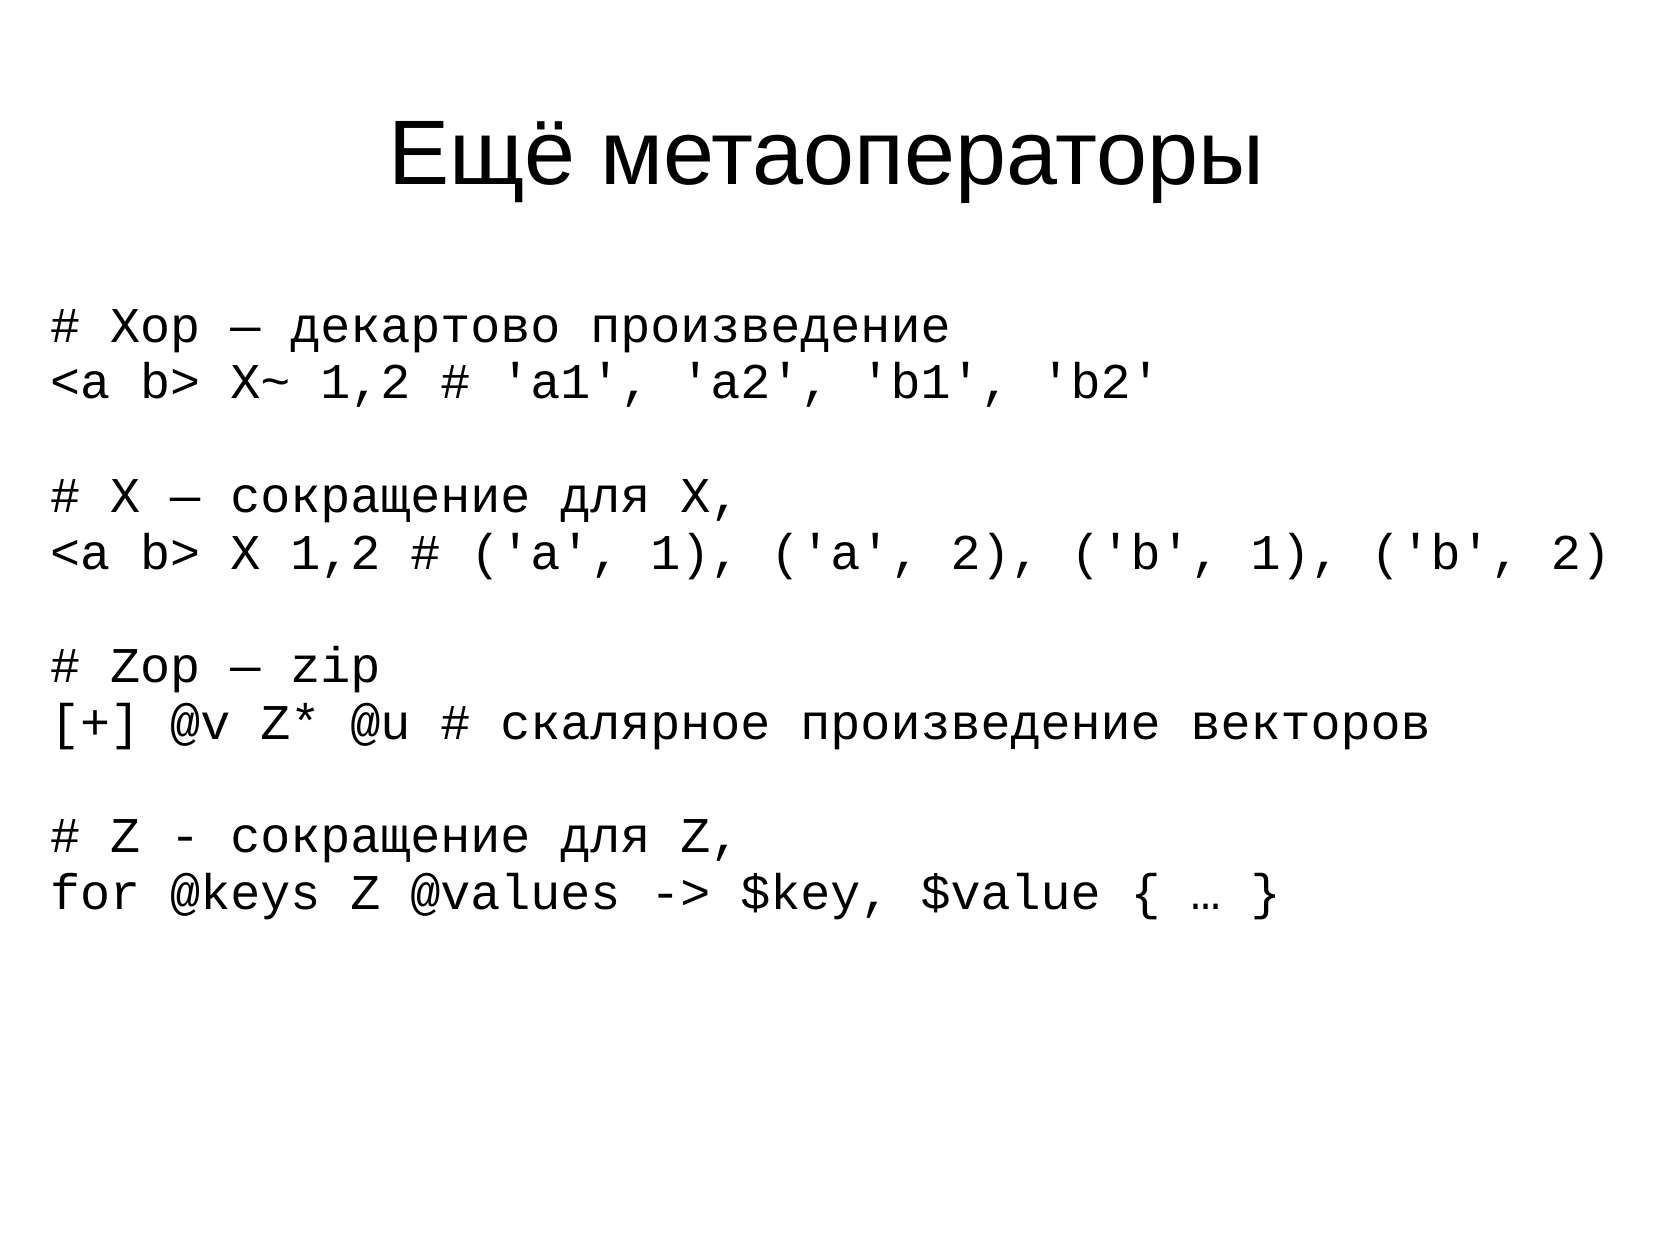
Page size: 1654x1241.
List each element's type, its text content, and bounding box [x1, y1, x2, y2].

title Eщё метаоператоры [82, 49, 1571, 236]
text_box # Xop — декартово произведение <a b> X~ 1,2 # 'a1', 'a2', 'b1', 'b2' # X — сокращение для X, <a b> X 1,2 # ('a', 1), ('a', 2), ('b', 1), ('b', 2) # Zop — zip [+] @v Z* @u # скалярное произведение векторов # Z - сокращение для Z, for @keys Z @values -> $key, $value { … } [35, 236, 1630, 1217]
